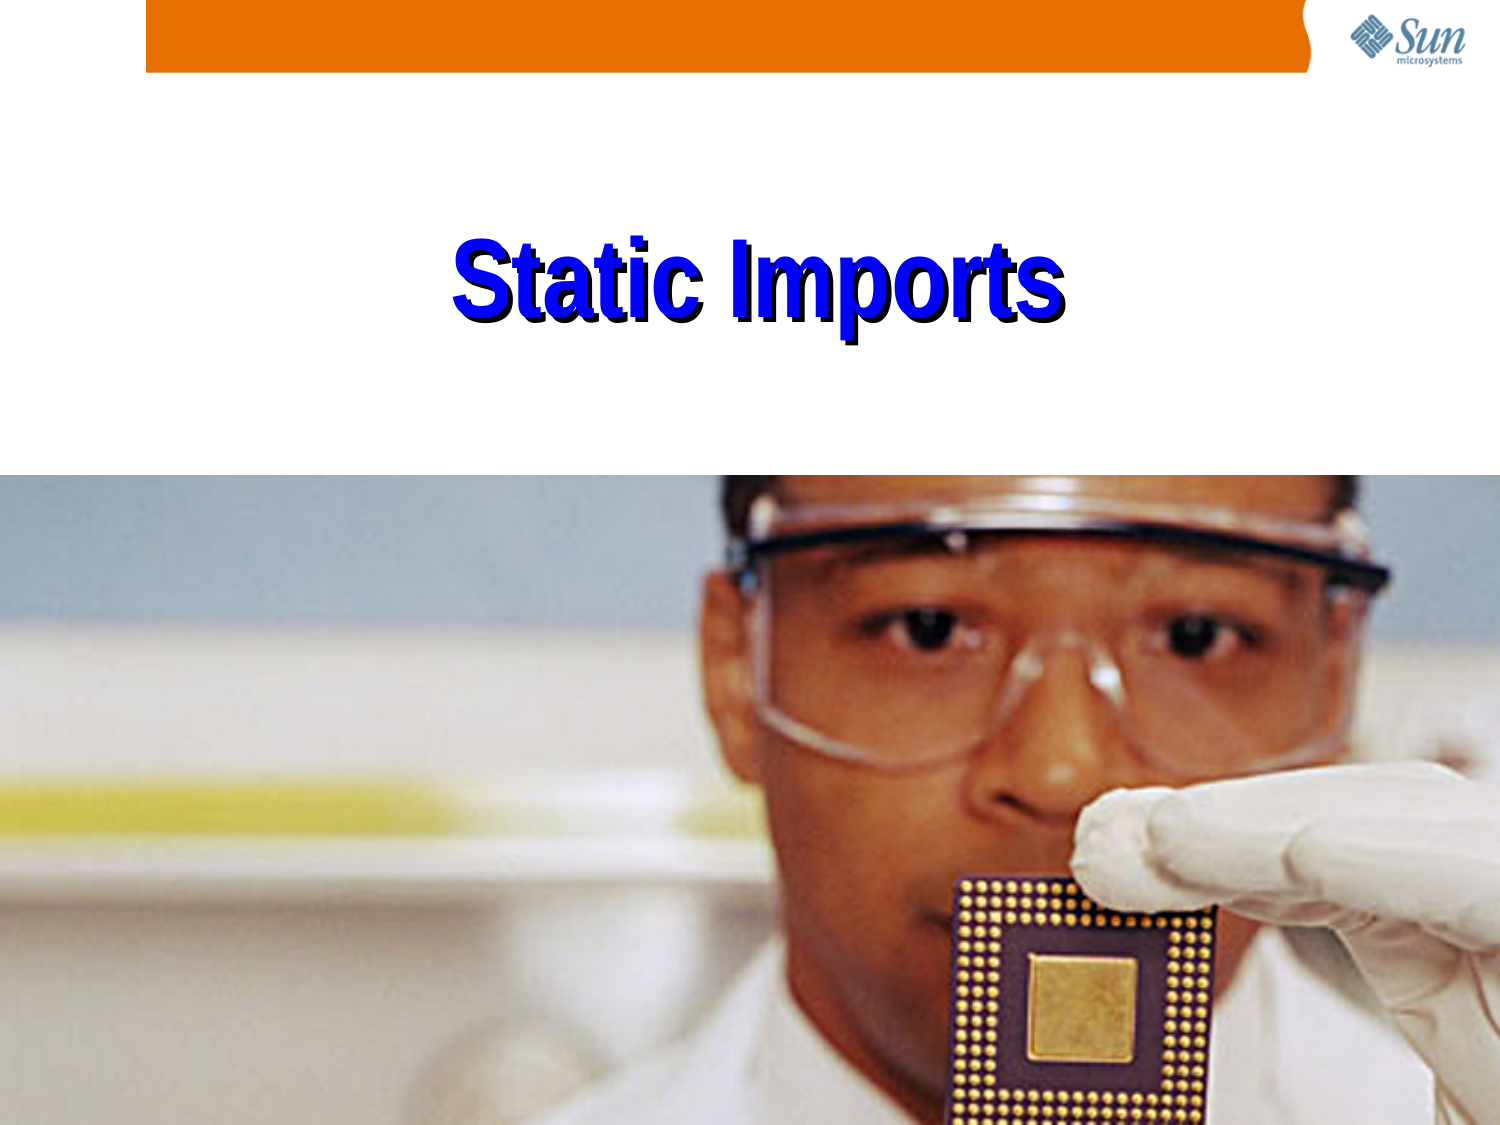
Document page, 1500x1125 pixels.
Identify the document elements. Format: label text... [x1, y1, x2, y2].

picture [146, 0, 1500, 75]
text_box Static Imports [215, 139, 1300, 422]
picture [0, 475, 1500, 1125]
